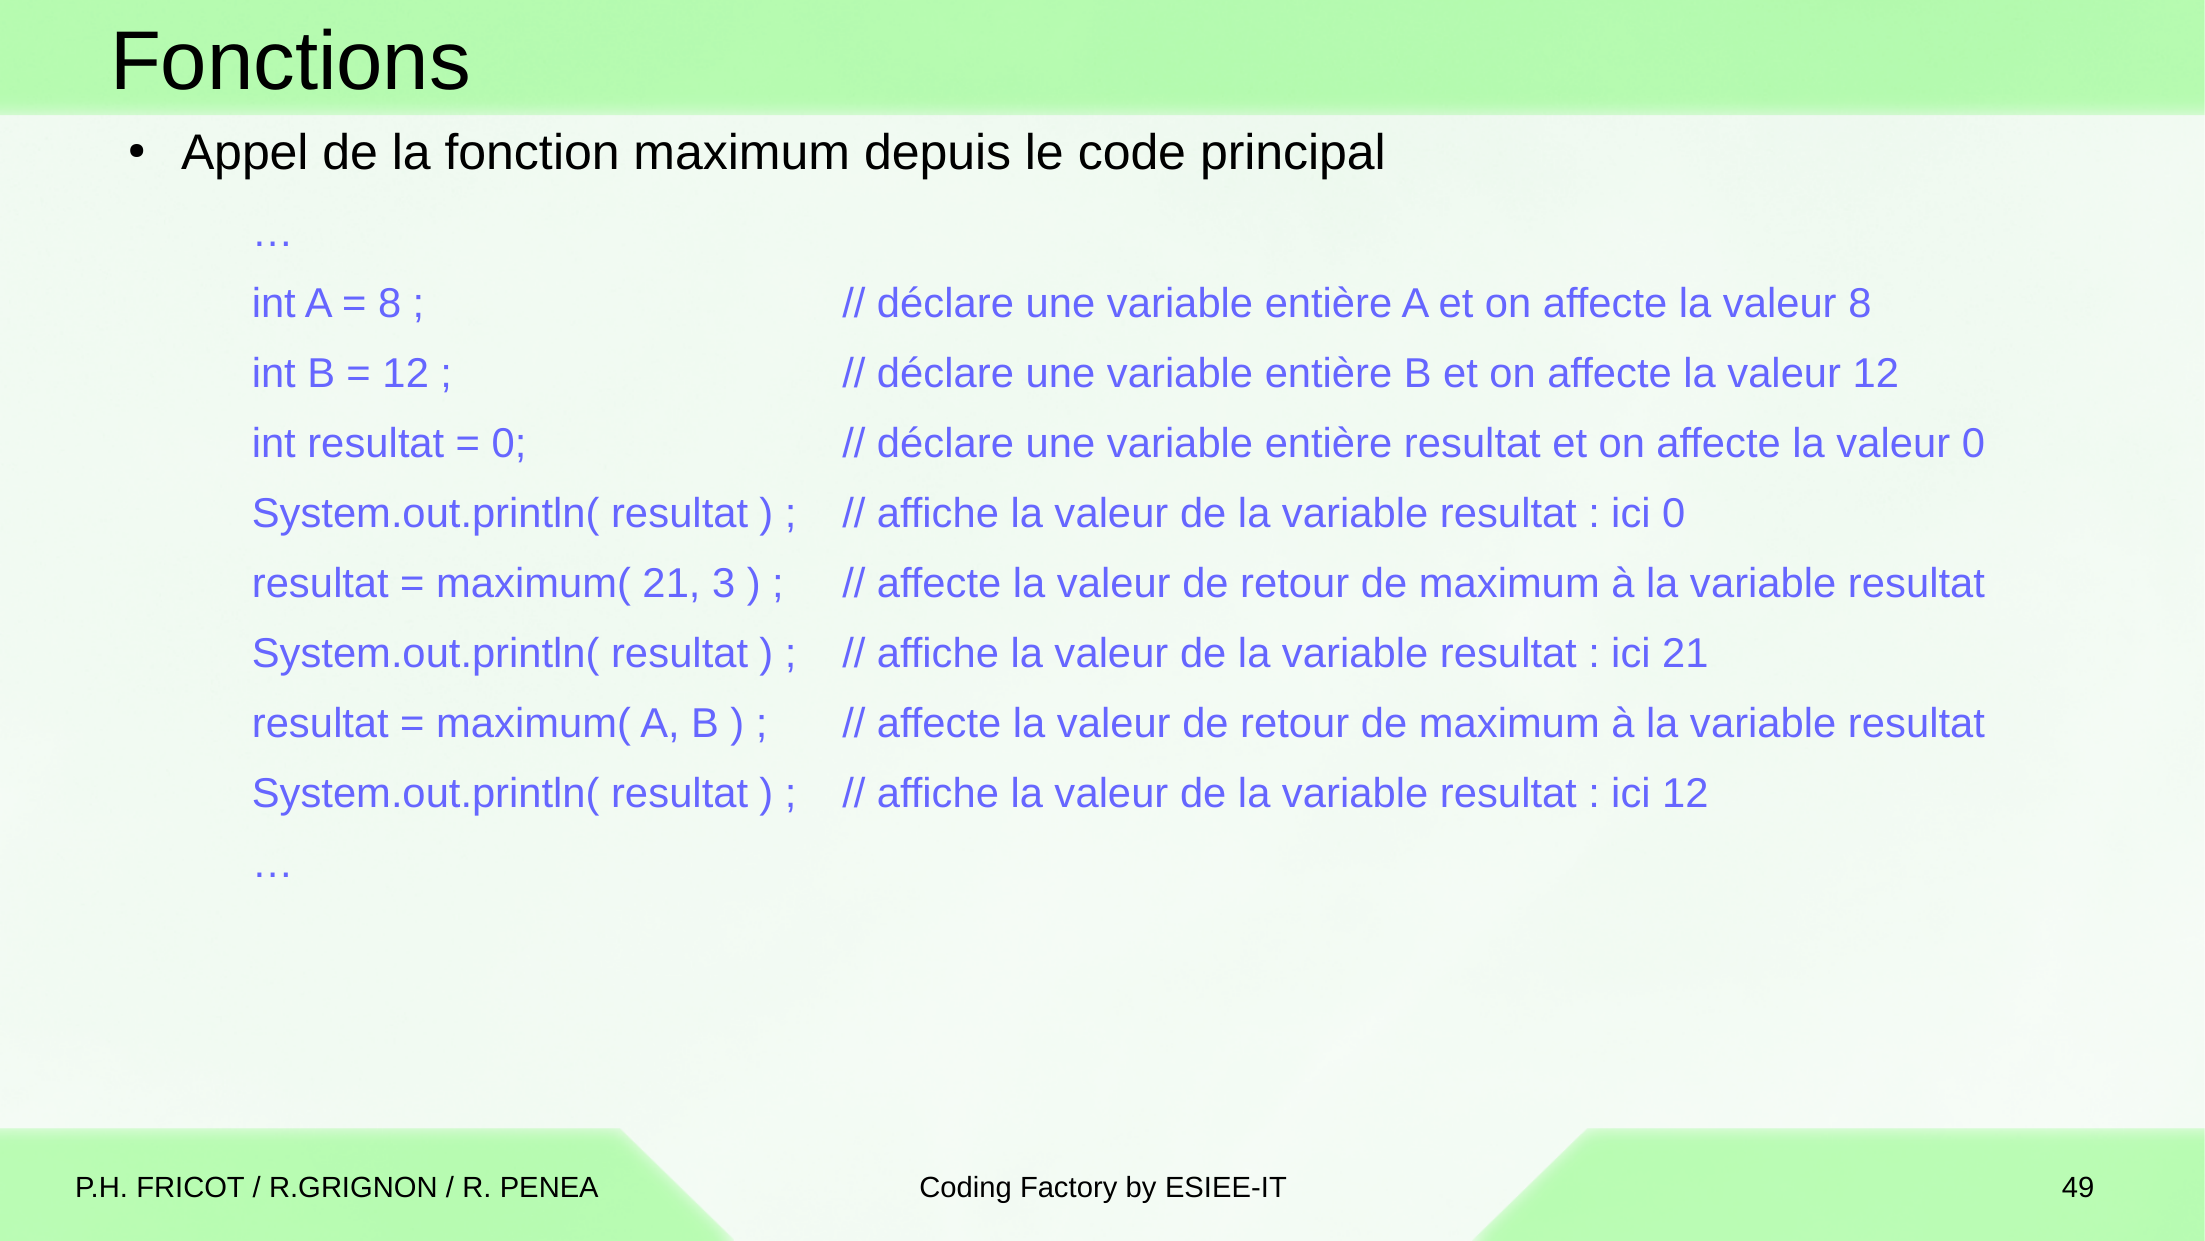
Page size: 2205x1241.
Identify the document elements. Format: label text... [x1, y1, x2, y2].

title Fonctions [110, 49, 2095, 194]
list Appel de la fonction maximum depuis le code principal … int A = 8 ; // déclare une variable entière A et on affecte la valeur 8 int B = 12 ; // déclare une variable entière B et on affecte la valeur 12 int resultat = 0; // déclare une variable entière resultat et on affecte la valeur 0 System.out.println( resultat ) ; // affiche la valeur de la variable resultat : ici 0 resultat = maximum( 21, 3 ) ; // affecte la valeur de retour de maximum à la variable resultat System.out.println( resultat ) ; // affiche la valeur de la variable resultat : ici 21 resultat = maximum( A, B ) ; // affecte la valeur de retour de maximum à la variable resultat System.out.println( resultat ) ; // affiche la valeur de la variable resultat : ici 12 … [110, 194, 2095, 961]
picture [0, 0, 2205, 1241]
